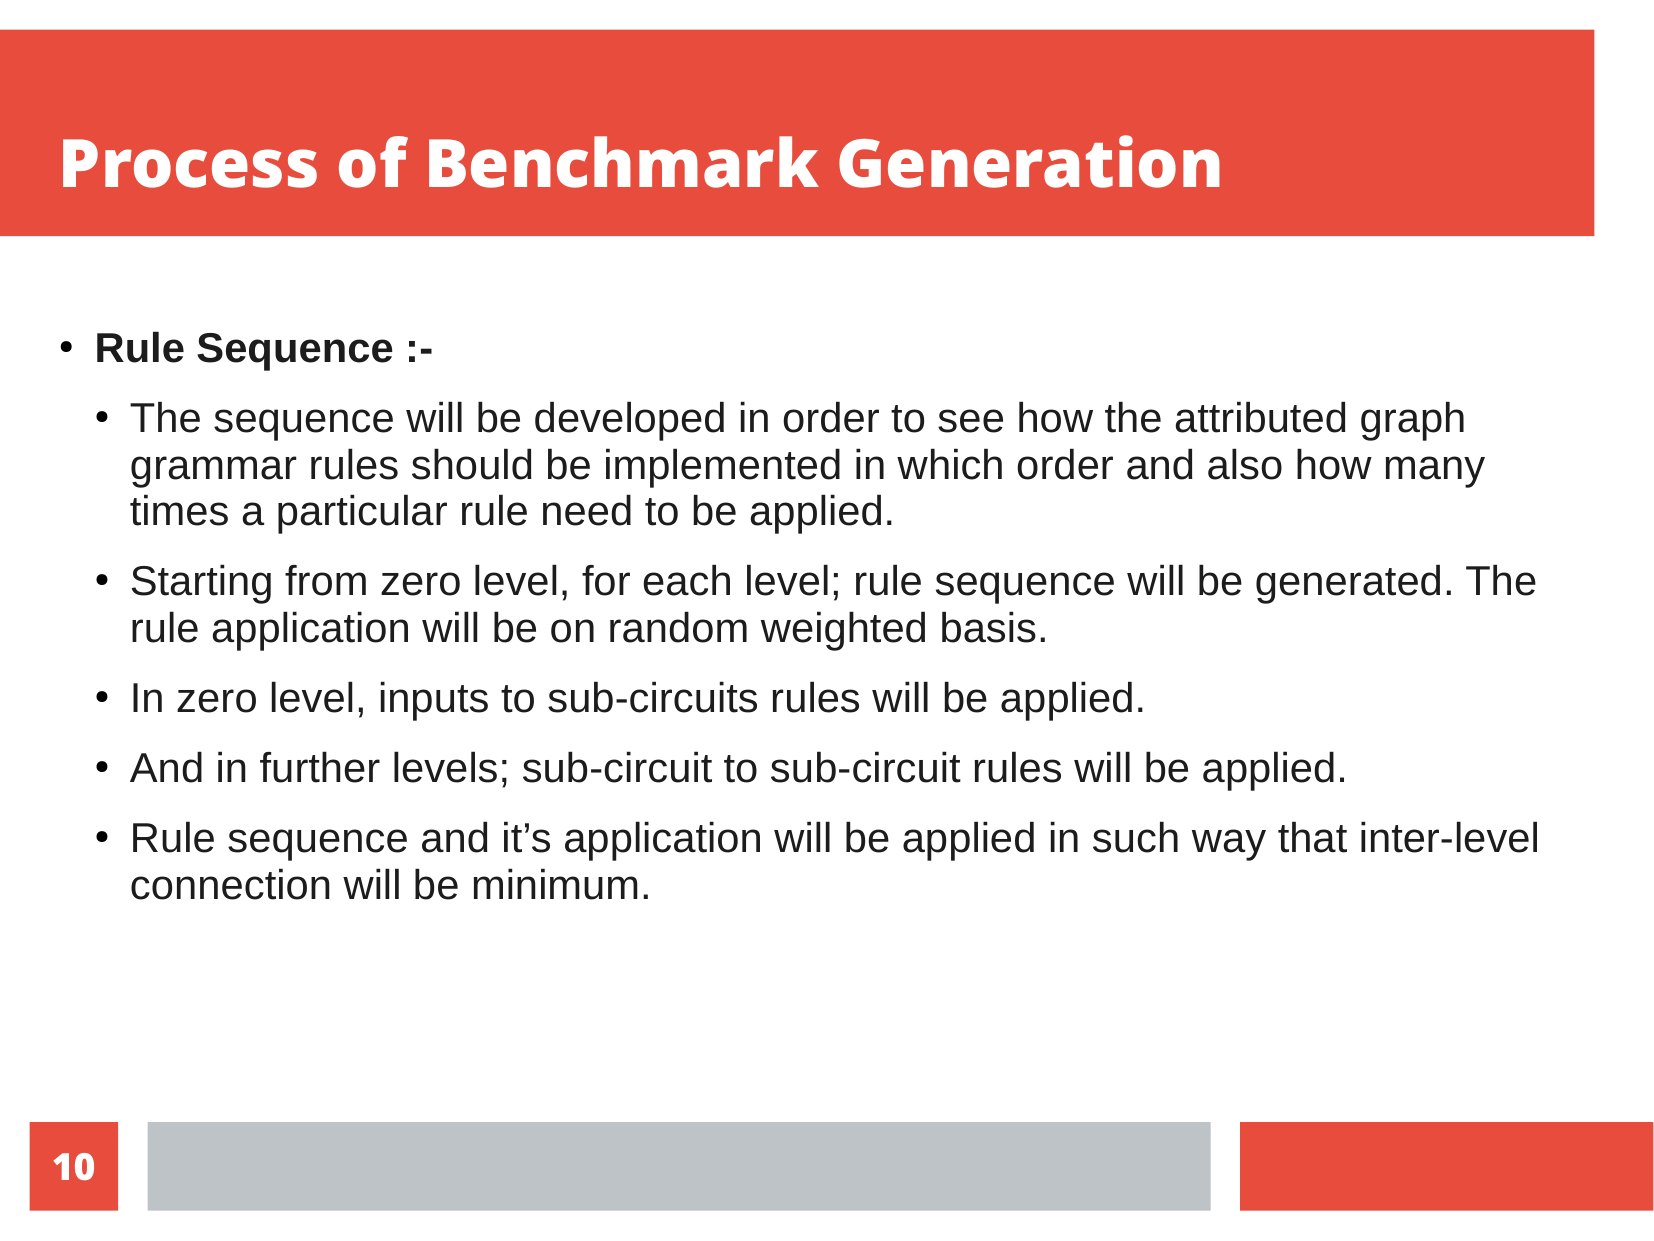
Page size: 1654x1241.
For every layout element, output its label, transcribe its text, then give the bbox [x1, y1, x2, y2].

title Process of Benchmark Generation [59, 59, 1595, 207]
list Rule Sequence :- The sequence will be developed in order to see how the attributed graph grammar rules should be implemented in which order and also how many times a particular rule need to be applied. Starting from zero level, for each level; rule sequence will be generated. The rule application will be on random weighted basis. In zero level, inputs to sub-circuits rules will be applied. And in further levels; sub-circuit to sub-circuit rules will be applied. Rule sequence and it’s application will be applied in such way that inter-level connection will be minimum. [59, 324, 1565, 1093]
